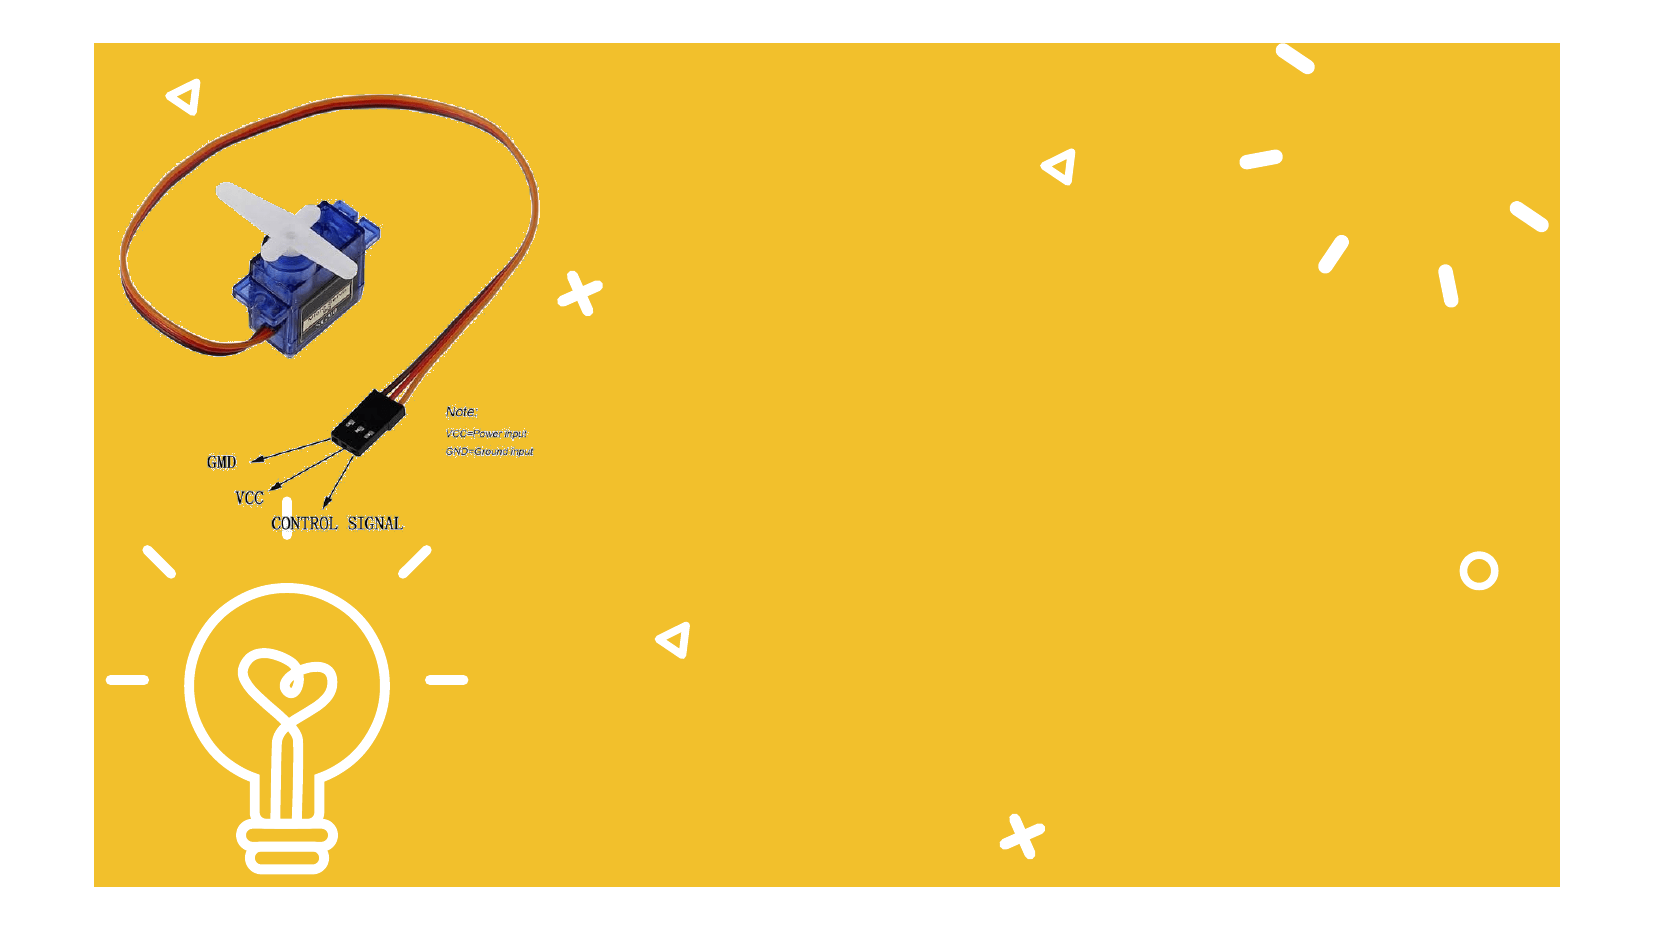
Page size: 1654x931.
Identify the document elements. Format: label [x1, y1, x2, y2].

text_box [324, 59, 1477, 241]
picture [118, 91, 552, 532]
